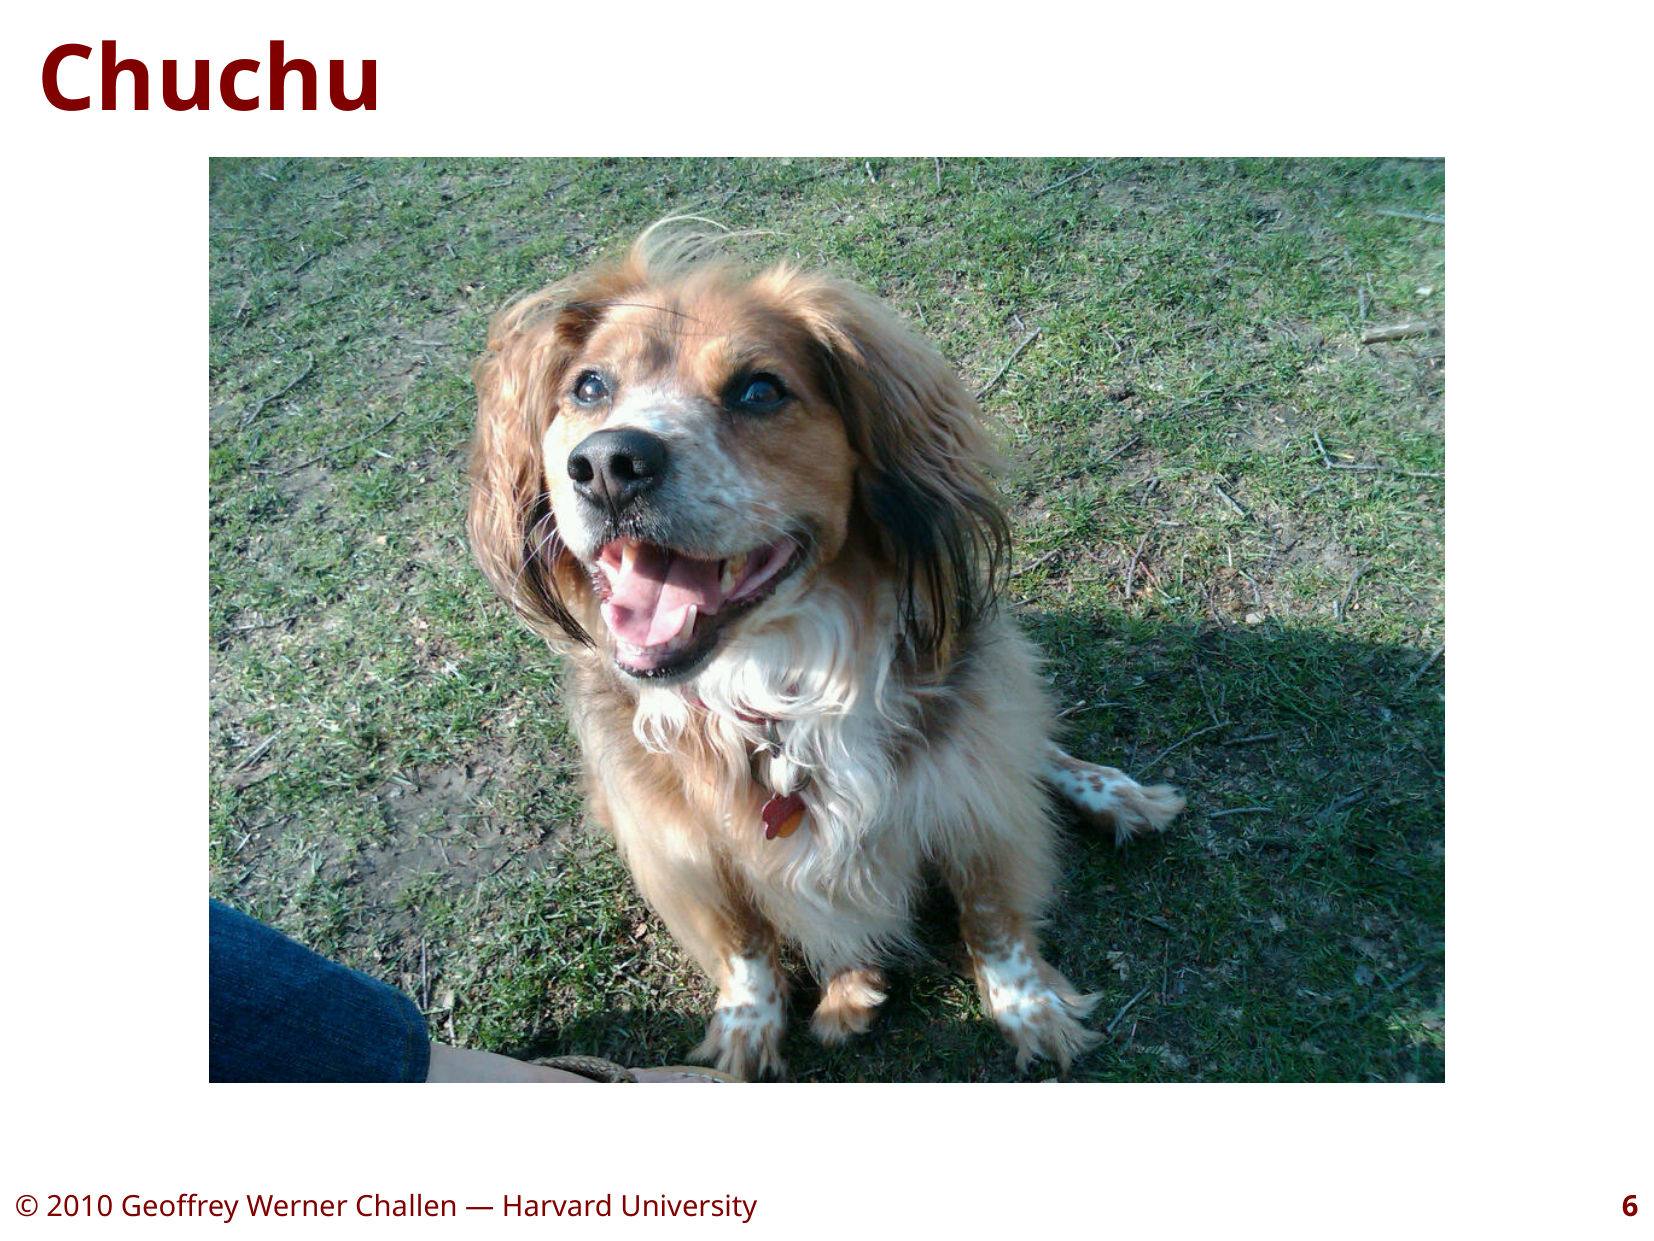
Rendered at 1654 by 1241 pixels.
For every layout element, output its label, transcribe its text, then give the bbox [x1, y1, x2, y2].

picture [209, 157, 1445, 1084]
title Chuchu [0, 7, 1654, 143]
